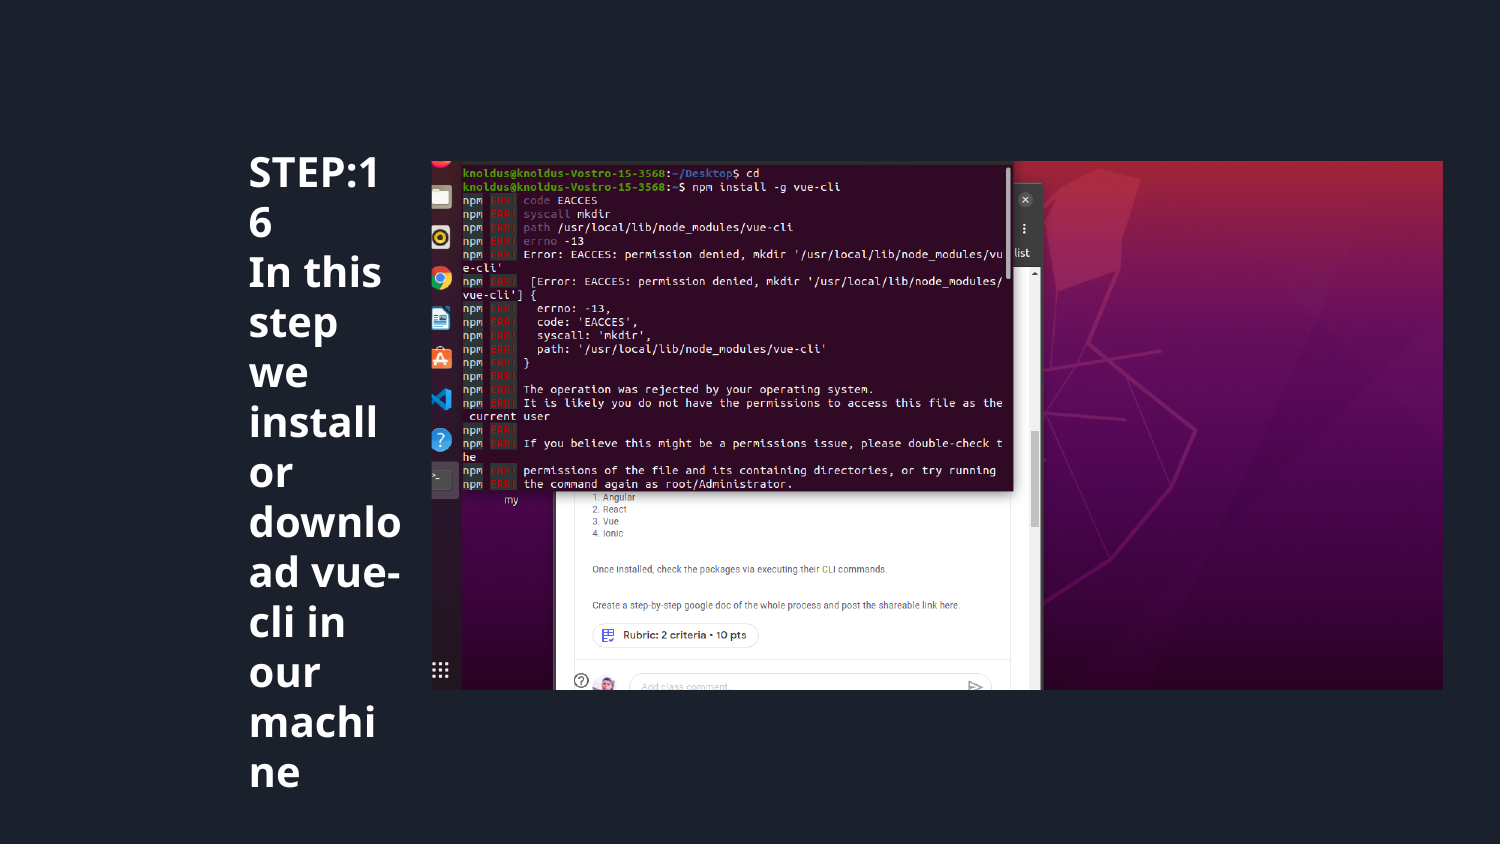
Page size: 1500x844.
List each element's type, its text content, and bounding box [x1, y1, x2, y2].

text_box STEP:16 In this step we install or download vue-cli in our machine [233, 130, 418, 812]
picture [431, 161, 1455, 737]
